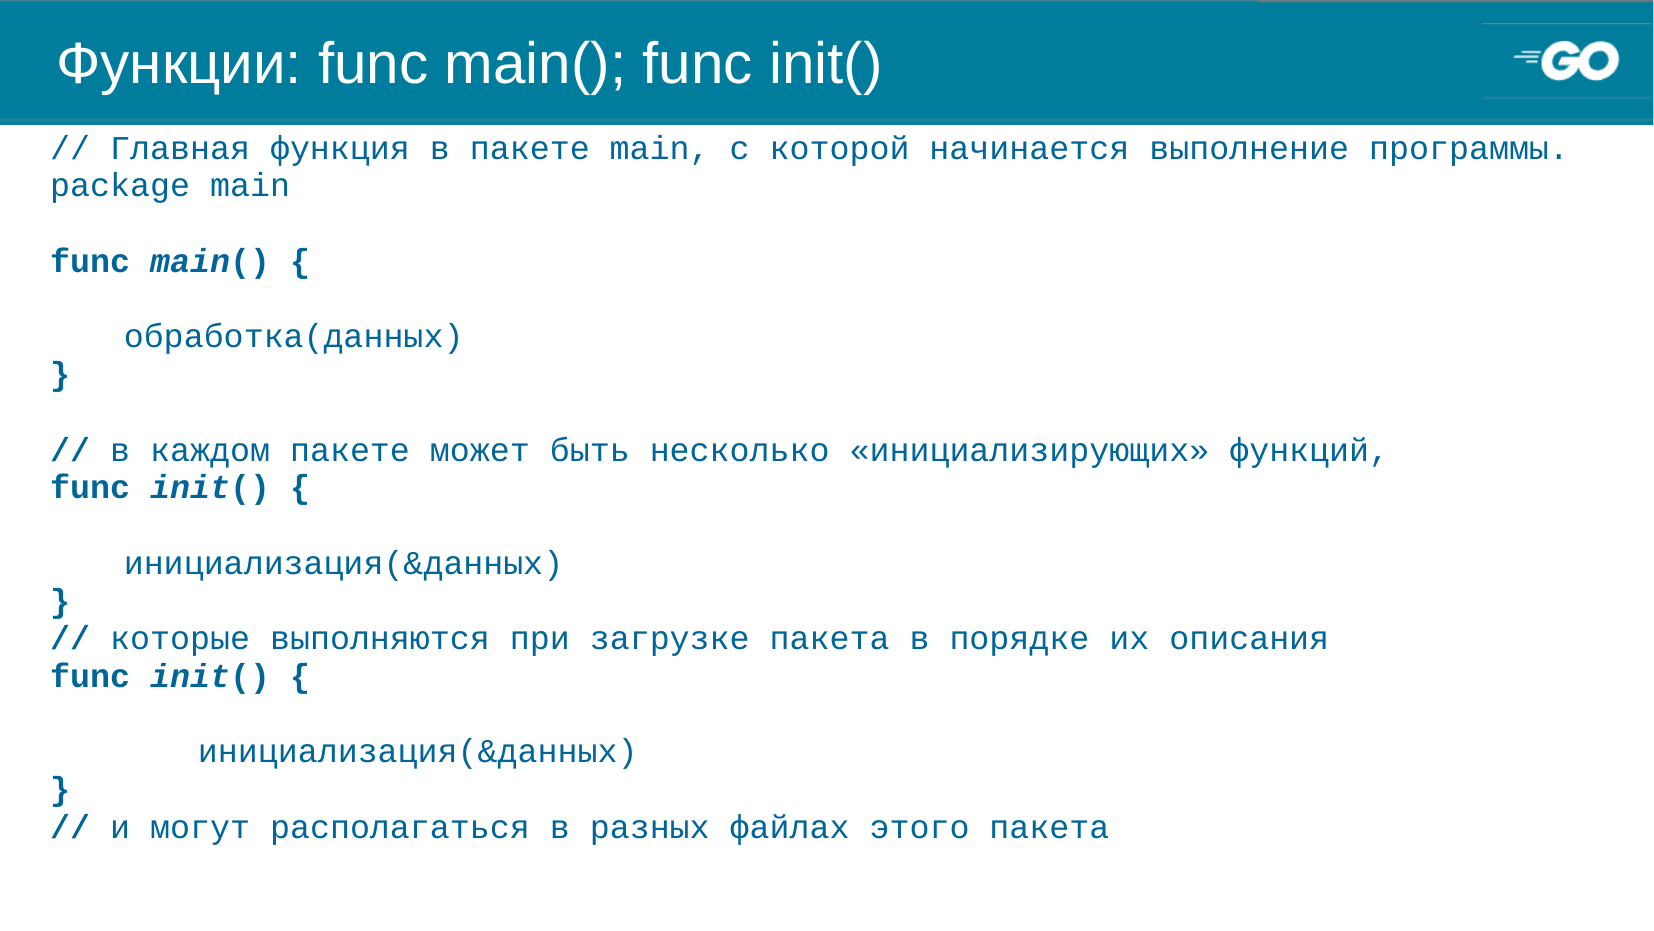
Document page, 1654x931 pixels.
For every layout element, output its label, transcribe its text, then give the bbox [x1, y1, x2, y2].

picture [1542, 41, 1619, 81]
text_box Функции: func main(); func init() [41, 23, 1495, 104]
text_box // Главная функция в пакете main, с которой начинается выполнение программы. package main func main() { обработка(данных) } // в каждом пакете может быть несколько «инициализирующих» функций, func init() { инициализация(&данных) } // которые выполняются при загрузке пакета в порядке их описания func init() { инициализация(&данных) } // и могут располагаться в разных файлах этого пакета [35, 124, 1619, 898]
